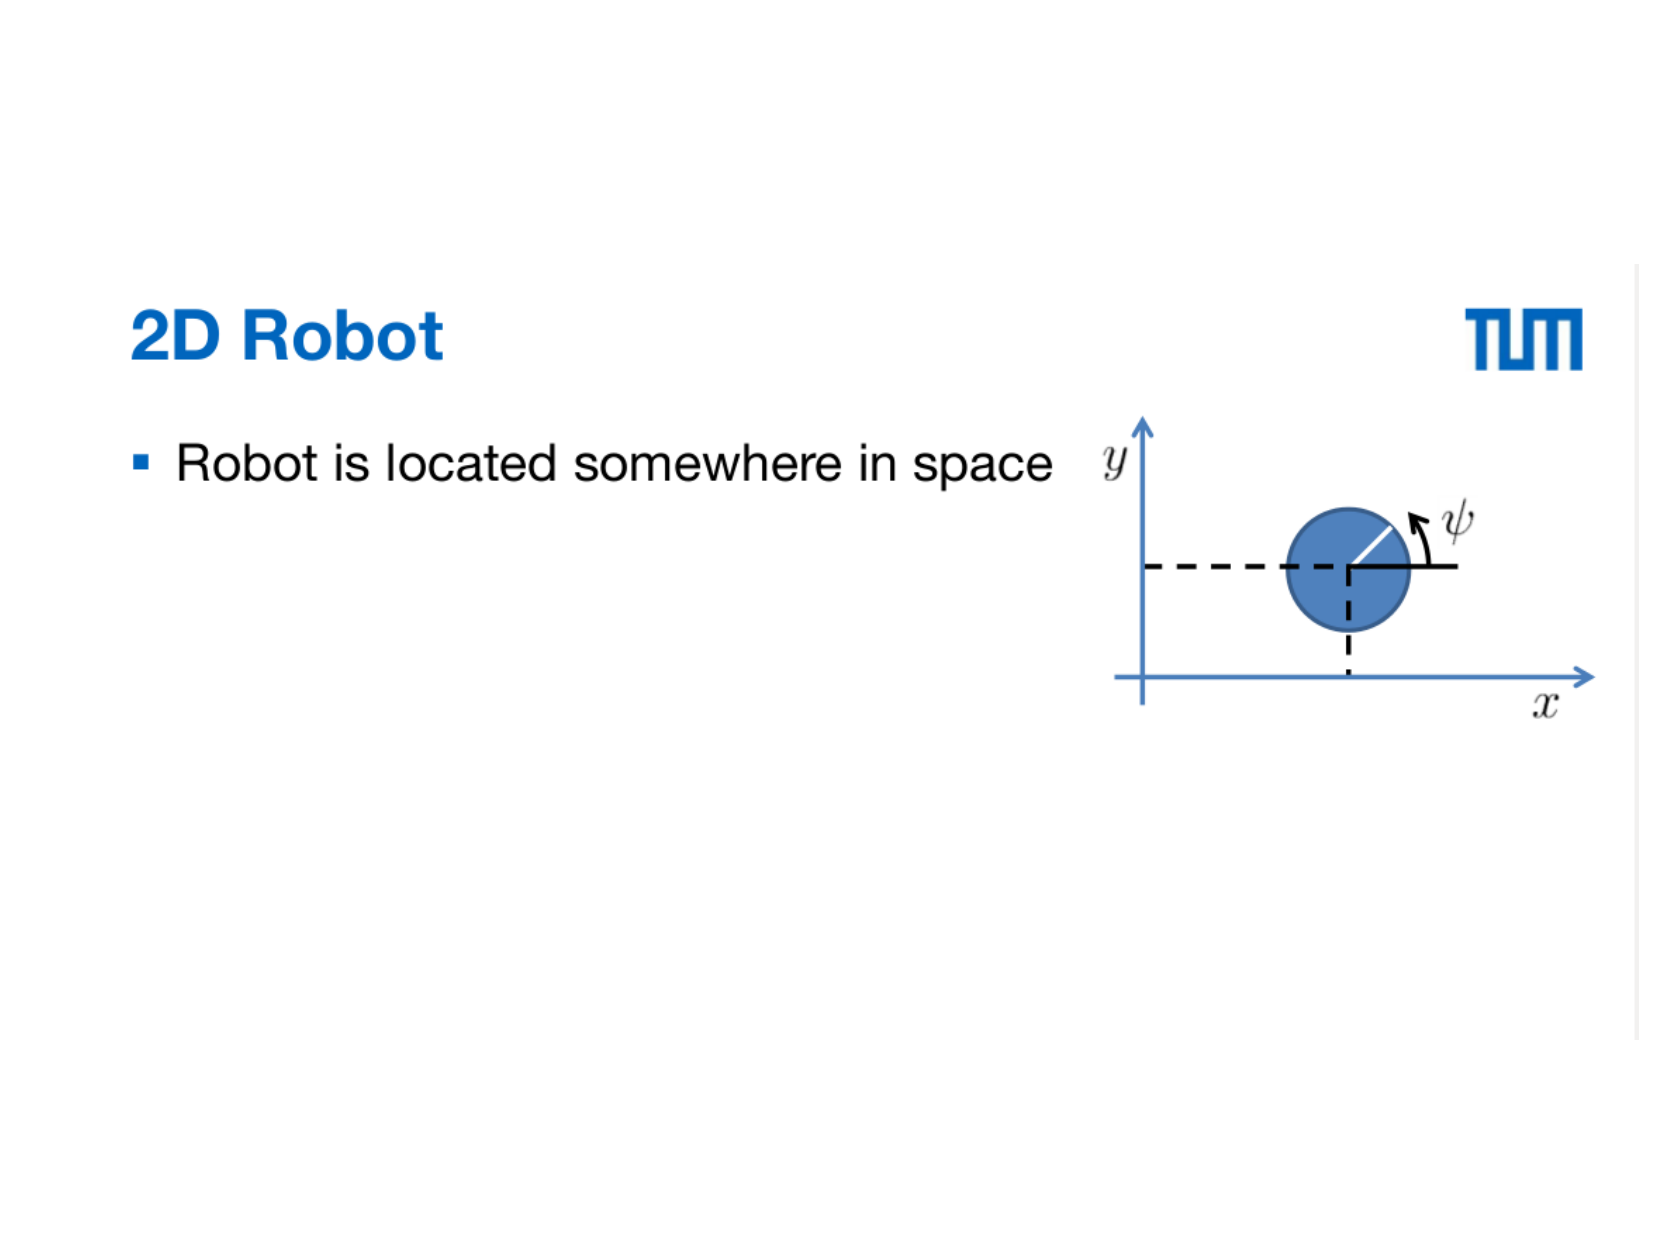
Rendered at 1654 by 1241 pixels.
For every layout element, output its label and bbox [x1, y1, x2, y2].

picture [70, 264, 1639, 1040]
